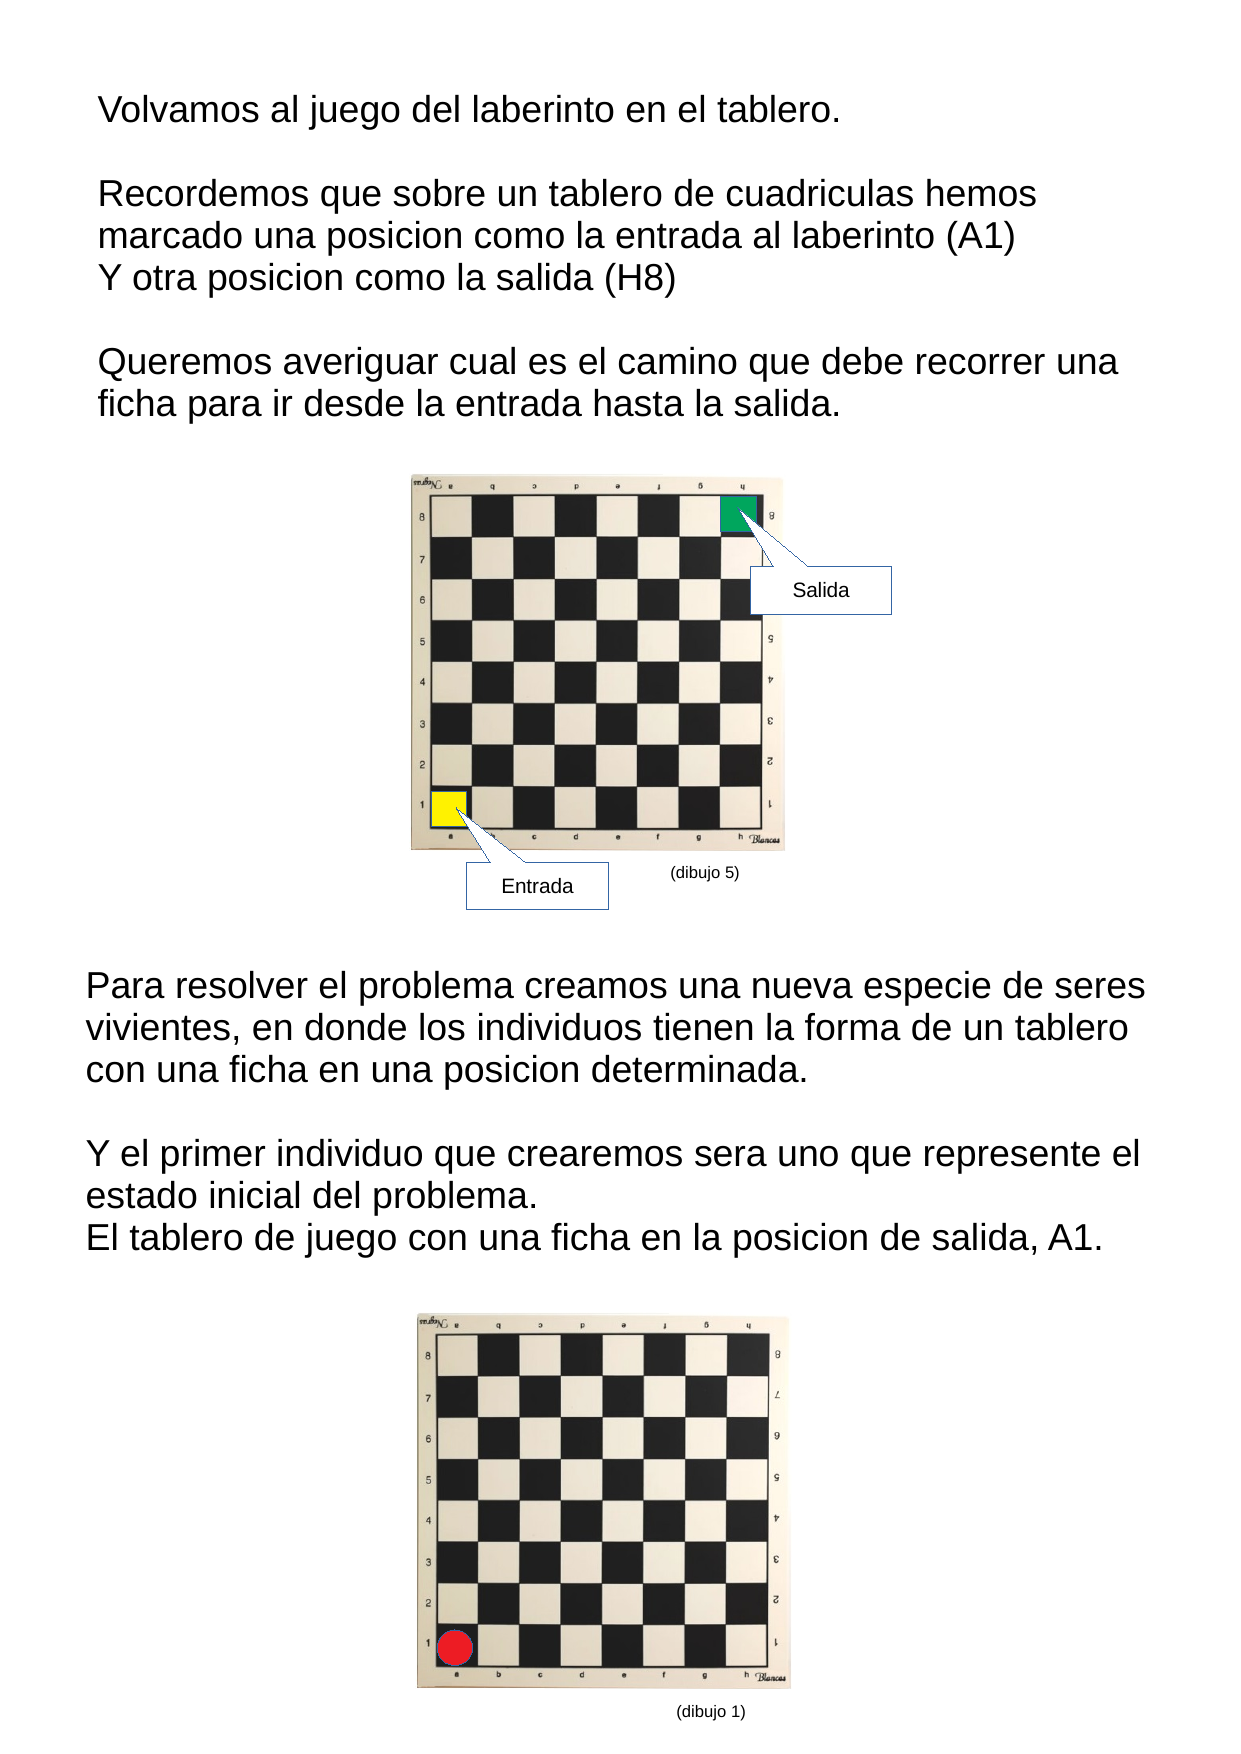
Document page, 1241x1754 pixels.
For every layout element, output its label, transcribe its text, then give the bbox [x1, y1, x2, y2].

picture [415, 1312, 792, 1689]
text_box Volvamos al juego del laberinto en el tablero. Recordemos que sobre un tablero de cuadriculas hemos marcado una posicion como la entrada al laberinto (A1) Y otra posicion como la salida (H8) Queremos averiguar cual es el camino que debe recorrer una ficha para ir desde la entrada hasta la salida. [82, 81, 1170, 474]
text_box [720, 496, 757, 532]
text_box [437, 1629, 473, 1666]
text_box [431, 791, 467, 827]
text_box Para resolver el problema creamos una nueva especie de seres vivientes, en donde los individuos tienen la forma de un tablero con una ficha en una posicion determinada. Y el primer individuo que crearemos sera uno que represente el estado inicial del problema. El tablero de juego con una ficha en la posicion de salida, A1. [70, 956, 1182, 1276]
text_box Entrada [456, 807, 609, 910]
text_box (dibujo 1) [661, 1694, 761, 1729]
text_box (dibujo 5) [655, 856, 755, 891]
picture [409, 473, 786, 851]
text_box Salida [737, 507, 892, 615]
